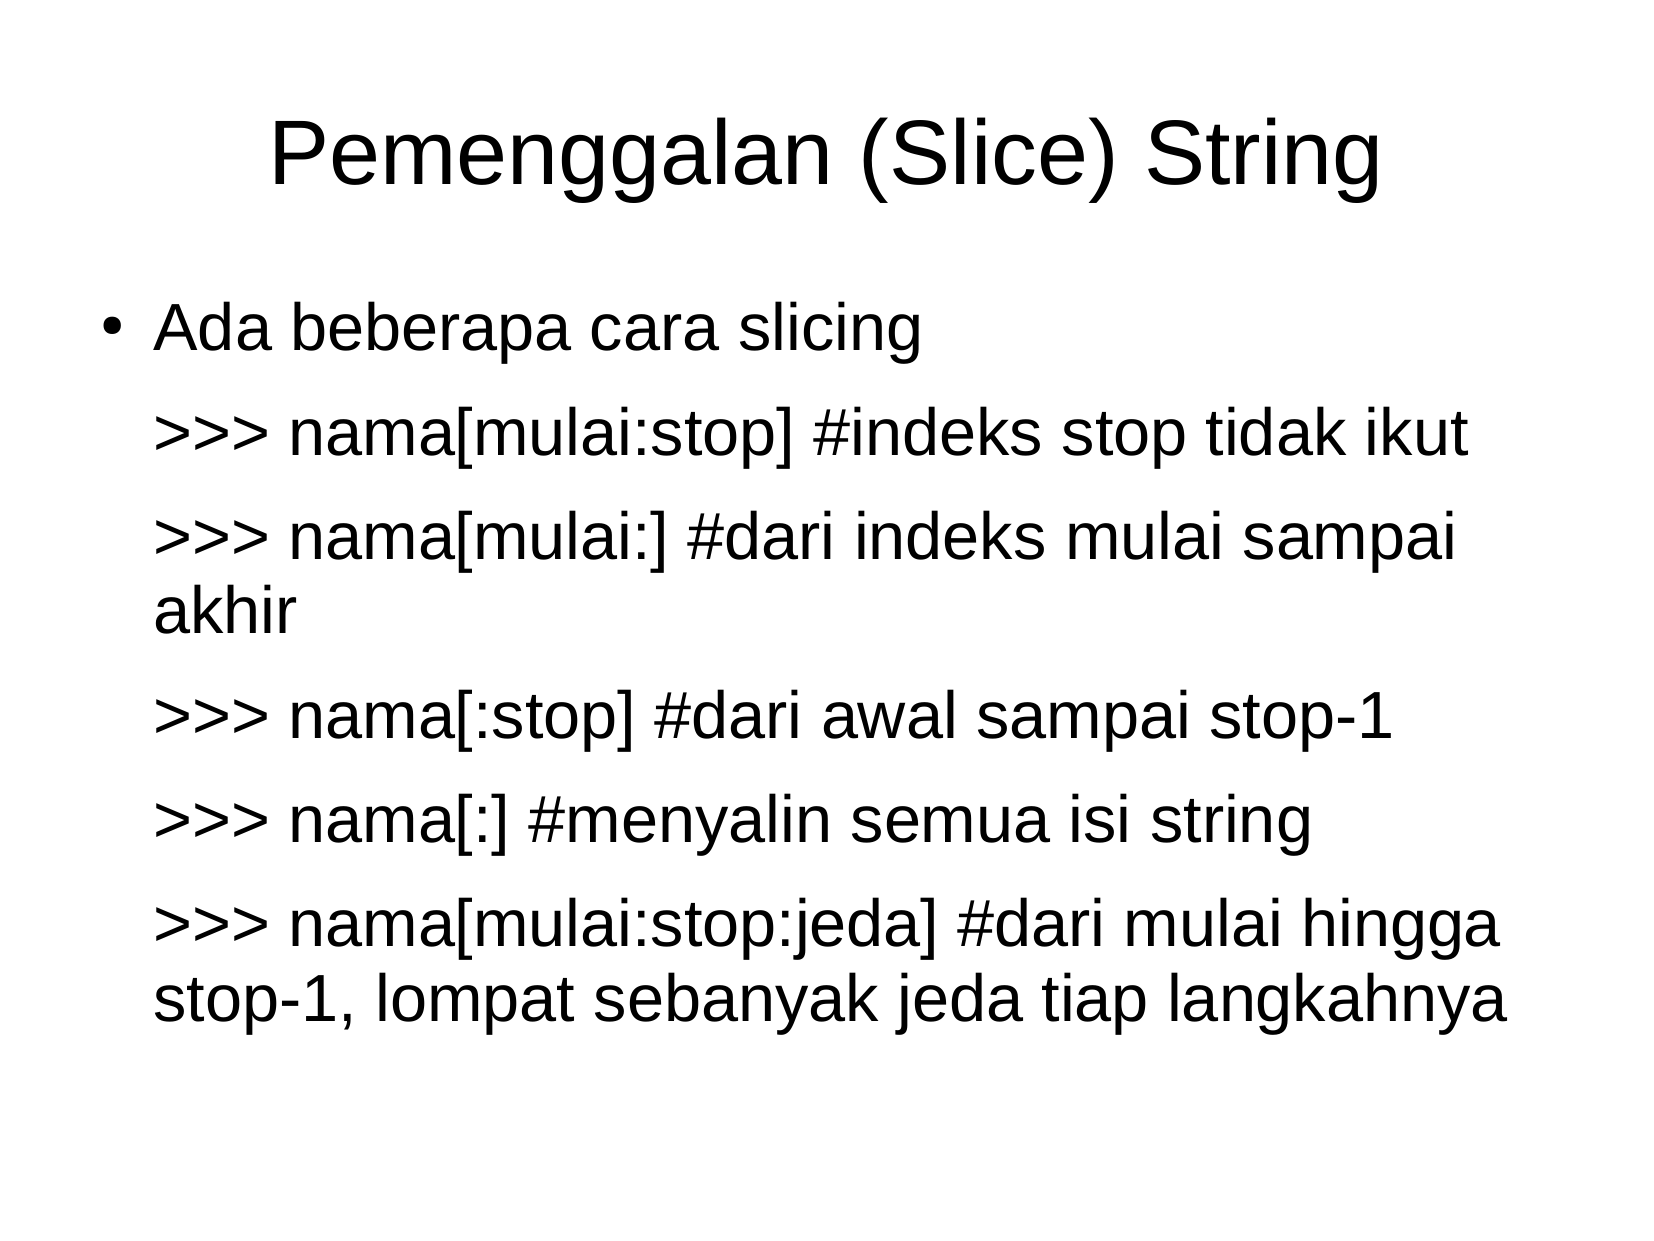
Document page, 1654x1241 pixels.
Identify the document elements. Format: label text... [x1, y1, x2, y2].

title Pemenggalan (Slice) String [82, 49, 1571, 257]
list Ada beberapa cara slicing >>> nama[mulai:stop] #indeks stop tidak ikut >>> nama[mulai:] #dari indeks mulai sampai akhir >>> nama[:stop] #dari awal sampai stop-1 >>> nama[:] #menyalin semua isi string >>> nama[mulai:stop:jeda] #dari mulai hingga stop-1, lompat sebanyak jeda tiap langkahnya [82, 290, 1571, 1141]
